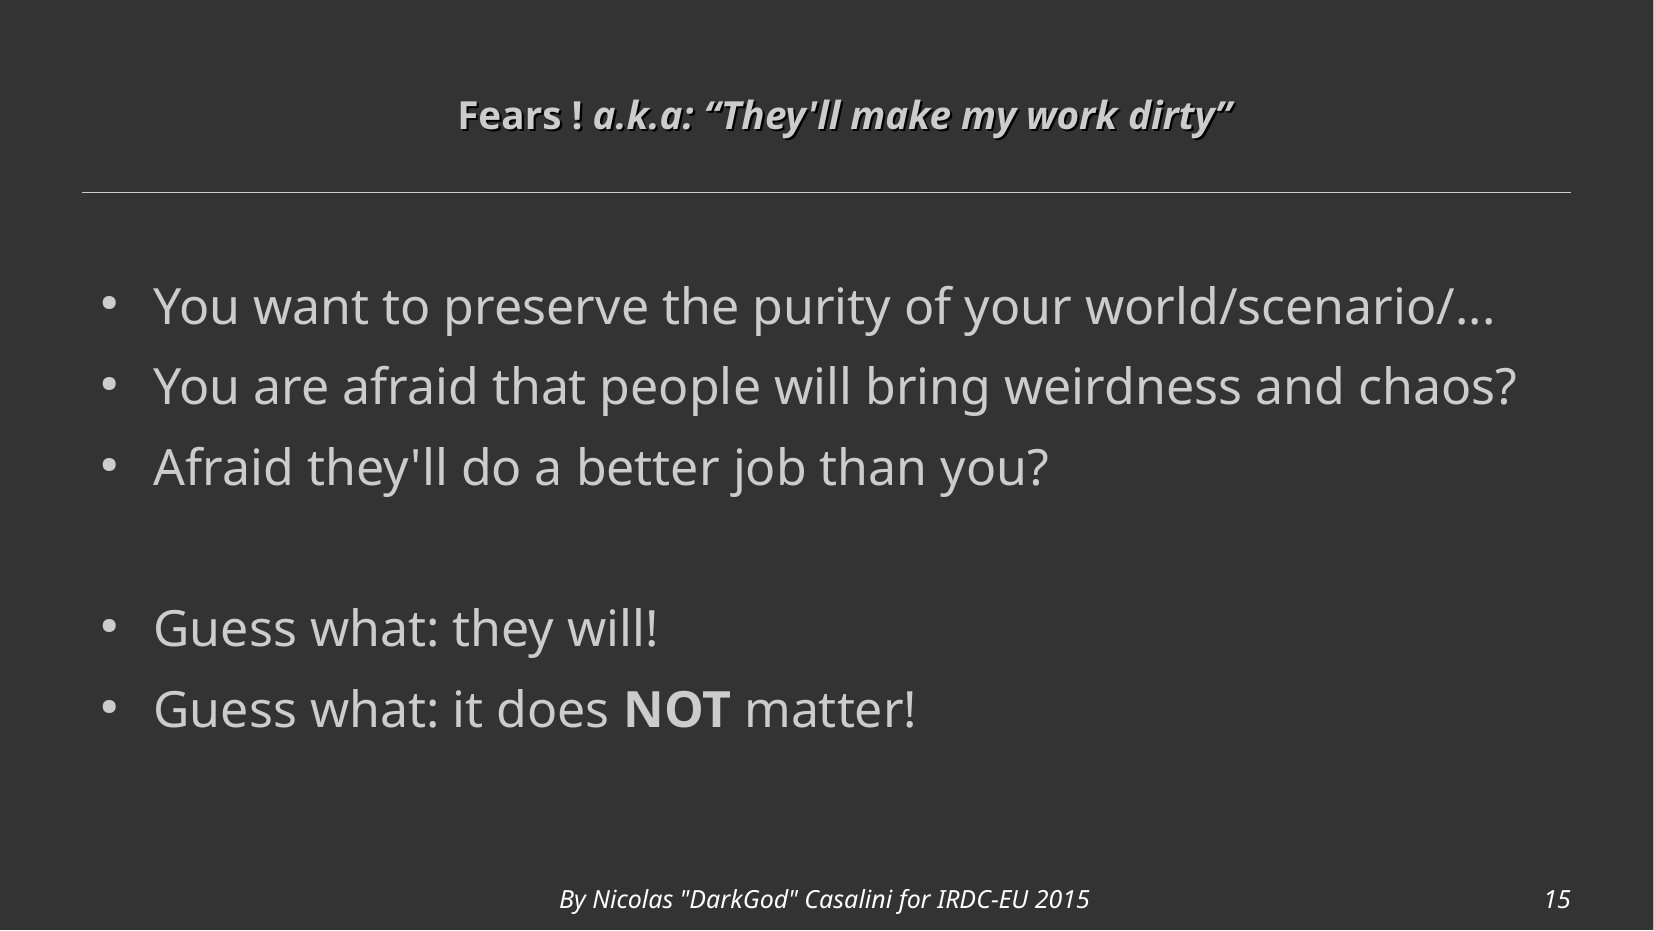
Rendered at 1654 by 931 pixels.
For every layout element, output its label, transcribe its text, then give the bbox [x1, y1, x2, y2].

list You want to preserve the purity of your world/scenario/... You are afraid that people will bring weirdness and chaos? Afraid they'll do a better job than you? Guess what: they will! Guess what: it does NOT matter! [82, 270, 1571, 811]
title Fears ! a.k.a: “They'll make my work dirty” [82, 37, 1571, 193]
